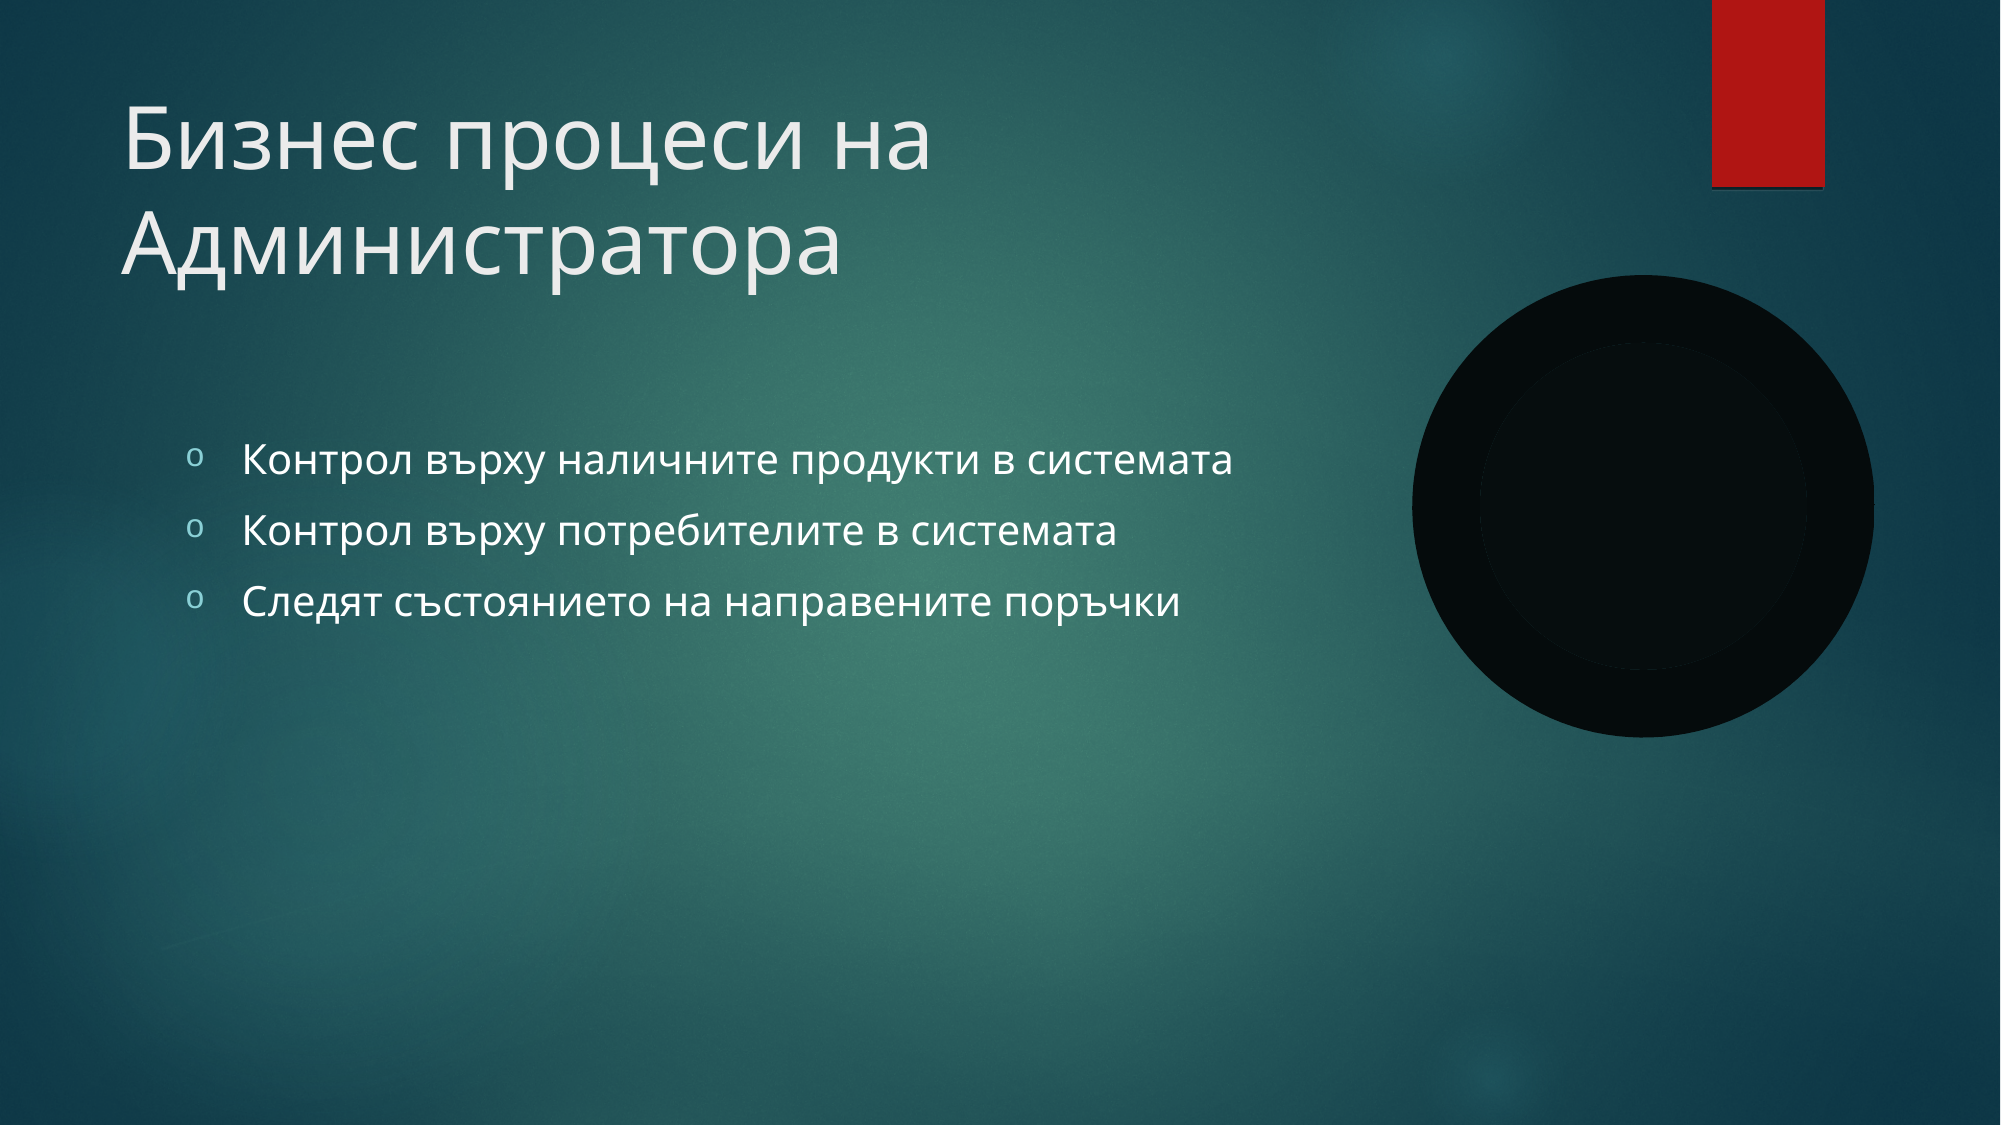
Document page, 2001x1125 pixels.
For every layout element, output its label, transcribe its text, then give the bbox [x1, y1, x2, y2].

title Бизнес процеси на Администратора [106, 74, 1649, 305]
list Контрол върху наличните продукти в системата Контрол върху потребителите в системата Следят състоянието на направените поръчки [170, 424, 1638, 1114]
